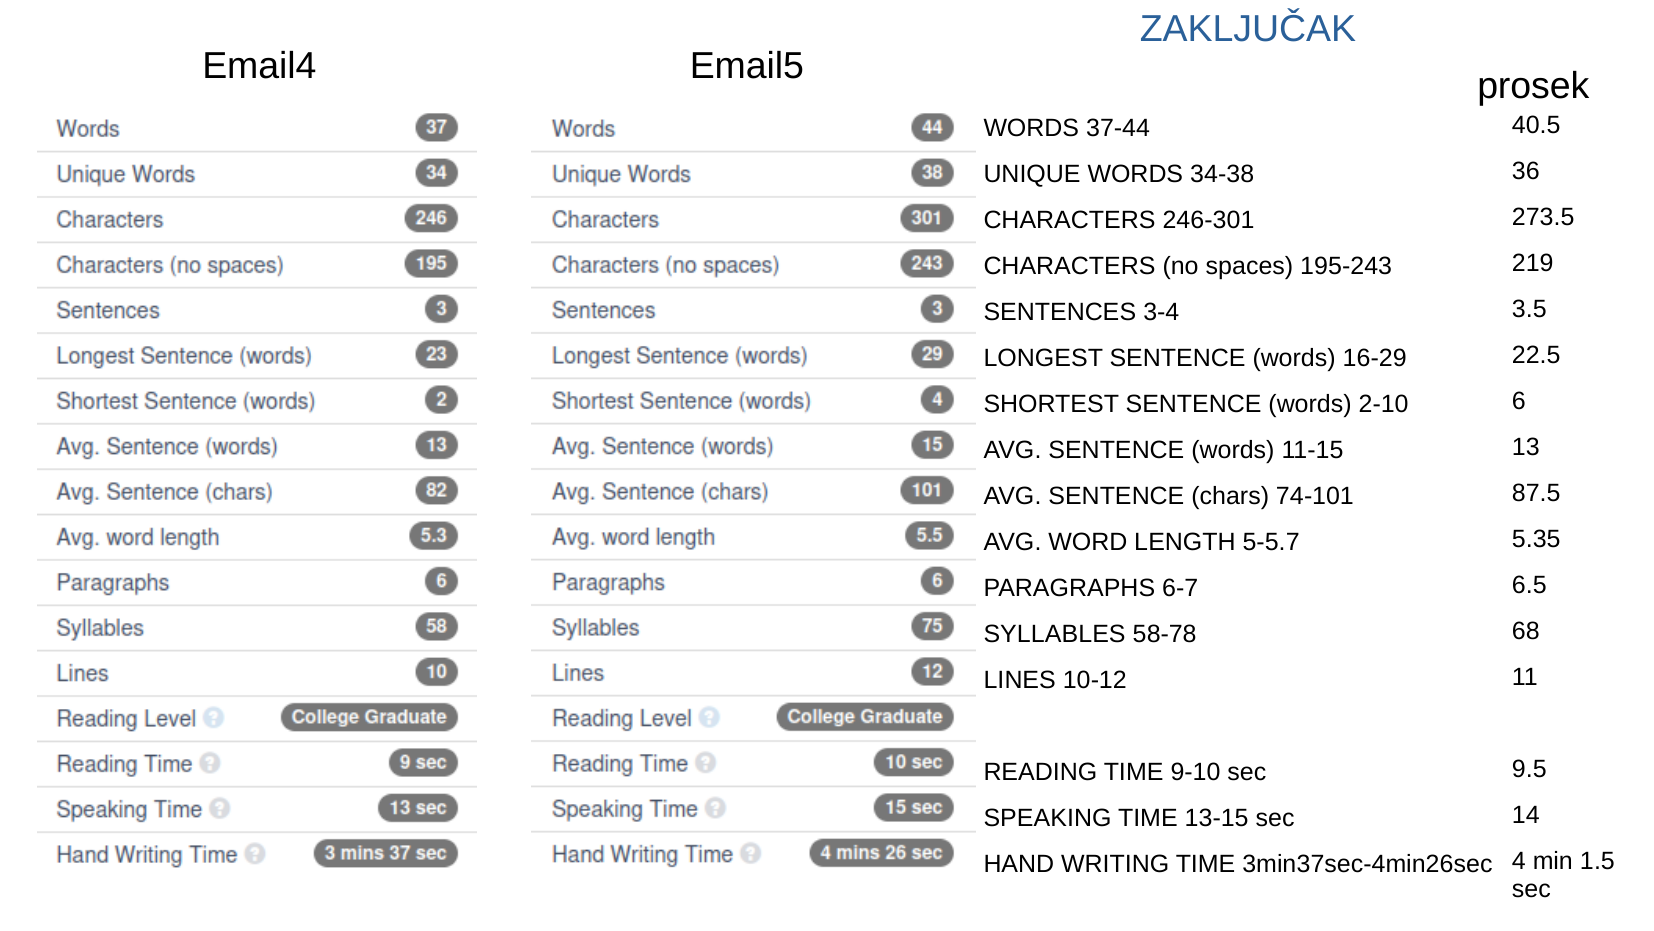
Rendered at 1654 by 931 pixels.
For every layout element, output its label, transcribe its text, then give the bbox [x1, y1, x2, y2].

text_box prosek [1462, 56, 1654, 198]
picture [531, 112, 976, 875]
text_box ZAKLJUČAK [1125, 0, 1490, 57]
picture [37, 112, 477, 877]
text_box WORDS 37-44 UNIQUE WORDS 34-38 CHARACTERS 246-301 CHARACTERS (no spaces) 195-243 SENTENCES 3-4 LONGEST SENTENCE (words) 16-29 SHORTEST SENTENCE (words) 2-10 AVG. SENTENCE (words) 11-15 AVG. SENTENCE (chars) 74-101 AVG. WORD LENGTH 5-5.7 PARAGRAPHS 6-7 SYLLABLES 58-78 LINES 10-12 READING TIME 9-10 sec SPEAKING TIME 13-15 sec HAND WRITING TIME 3min37sec-4min26sec [968, 106, 1497, 835]
text_box 40.5 36 273.5 219 3.5 22.5 6 13 87.5 5.35 6.5 68 11 9.5 14 4 min 1.5 sec [1497, 198, 1651, 863]
text_box Email5 [675, 37, 820, 95]
text_box Email4 [187, 37, 332, 95]
